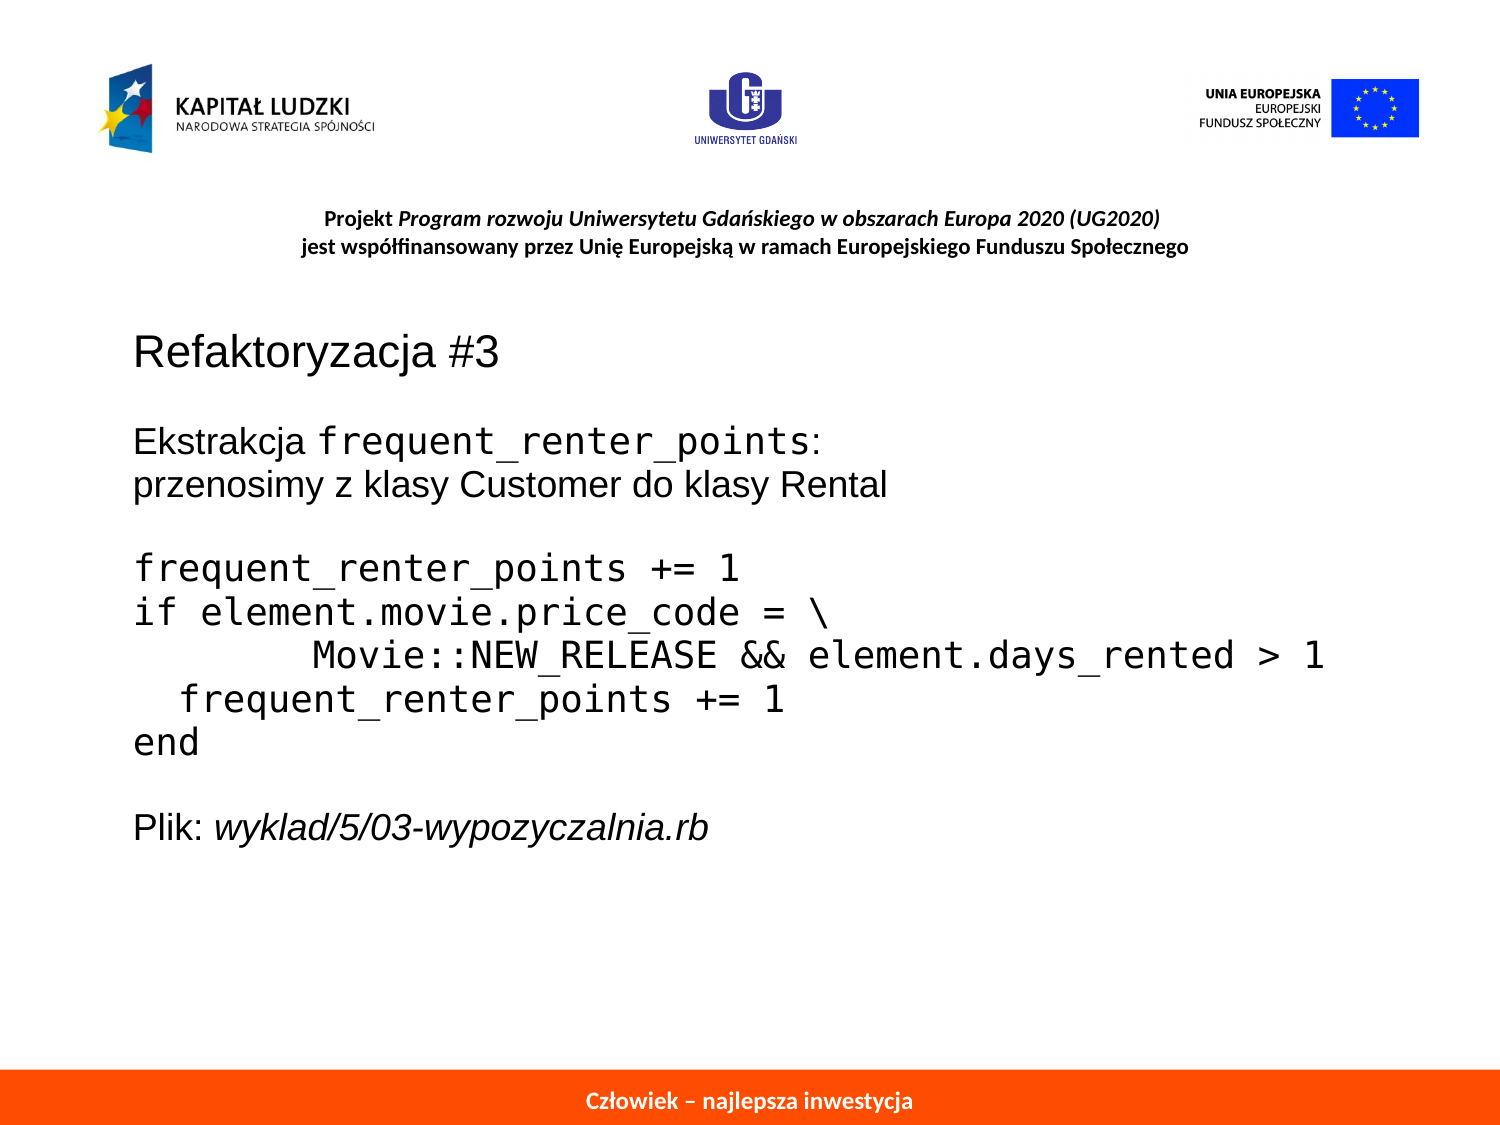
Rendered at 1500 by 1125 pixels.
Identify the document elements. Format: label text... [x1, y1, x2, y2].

picture [1179, 60, 1439, 156]
picture [692, 69, 800, 147]
picture [53, 19, 418, 196]
text_box Refaktoryzacja #3 Ekstrakcja frequent_renter_points: przenosimy z klasy Customer do klasy Rental frequent_renter_points += 1 if element.movie.price_code = \ Movie::NEW_RELEASE && element.days_rented > 1 frequent_renter_points += 1 end Plik: wyklad/5/03-wypozyczalnia.rb [118, 318, 1341, 857]
footer Człowiek – najlepsza inwestycja [0, 1069, 1500, 1125]
text_box Projekt Program rozwoju Uniwersytetu Gdańskiego w obszarach Europa 2020 (UG2020) jest współfinansowany przez Unię Europejską w ramach Europejskiego Funduszu Społecznego [53, 196, 1439, 267]
